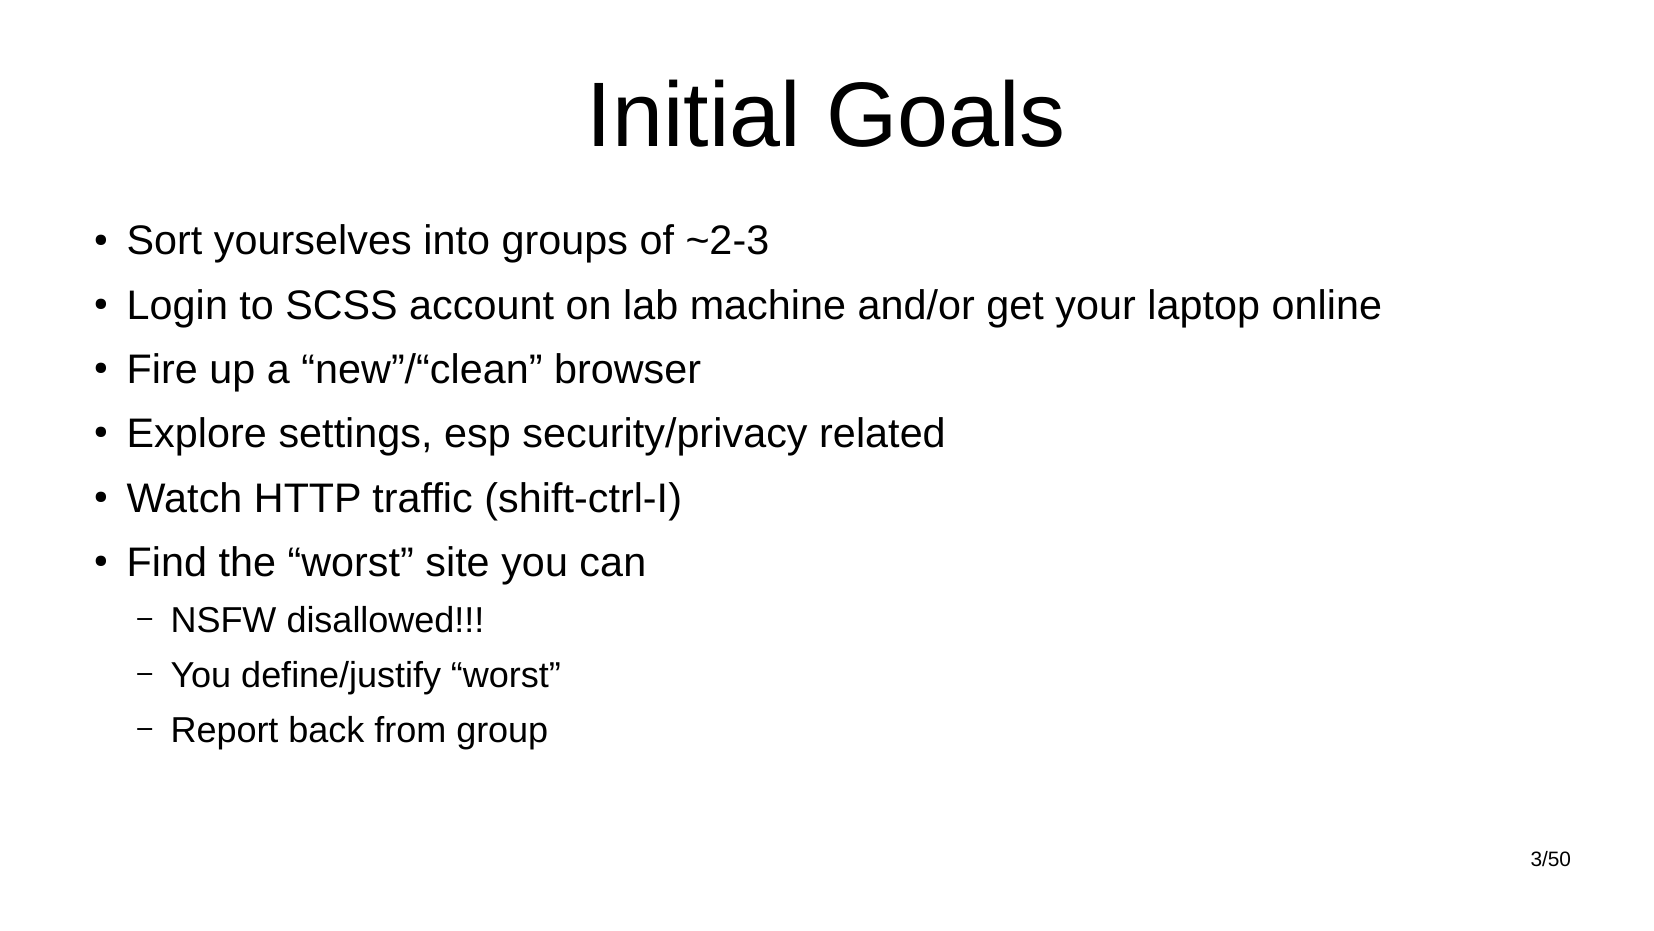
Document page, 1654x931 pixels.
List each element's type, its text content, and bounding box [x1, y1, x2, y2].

title Initial Goals [82, 37, 1571, 193]
list Sort yourselves into groups of ~2-3 Login to SCSS account on lab machine and/or get your laptop online Fire up a “new”/“clean” browser Explore settings, esp security/privacy related Watch HTTP traffic (shift-ctrl-I) Find the “worst” site you can NSFW disallowed!!! You define/justify “worst” Report back from group [82, 217, 1571, 758]
